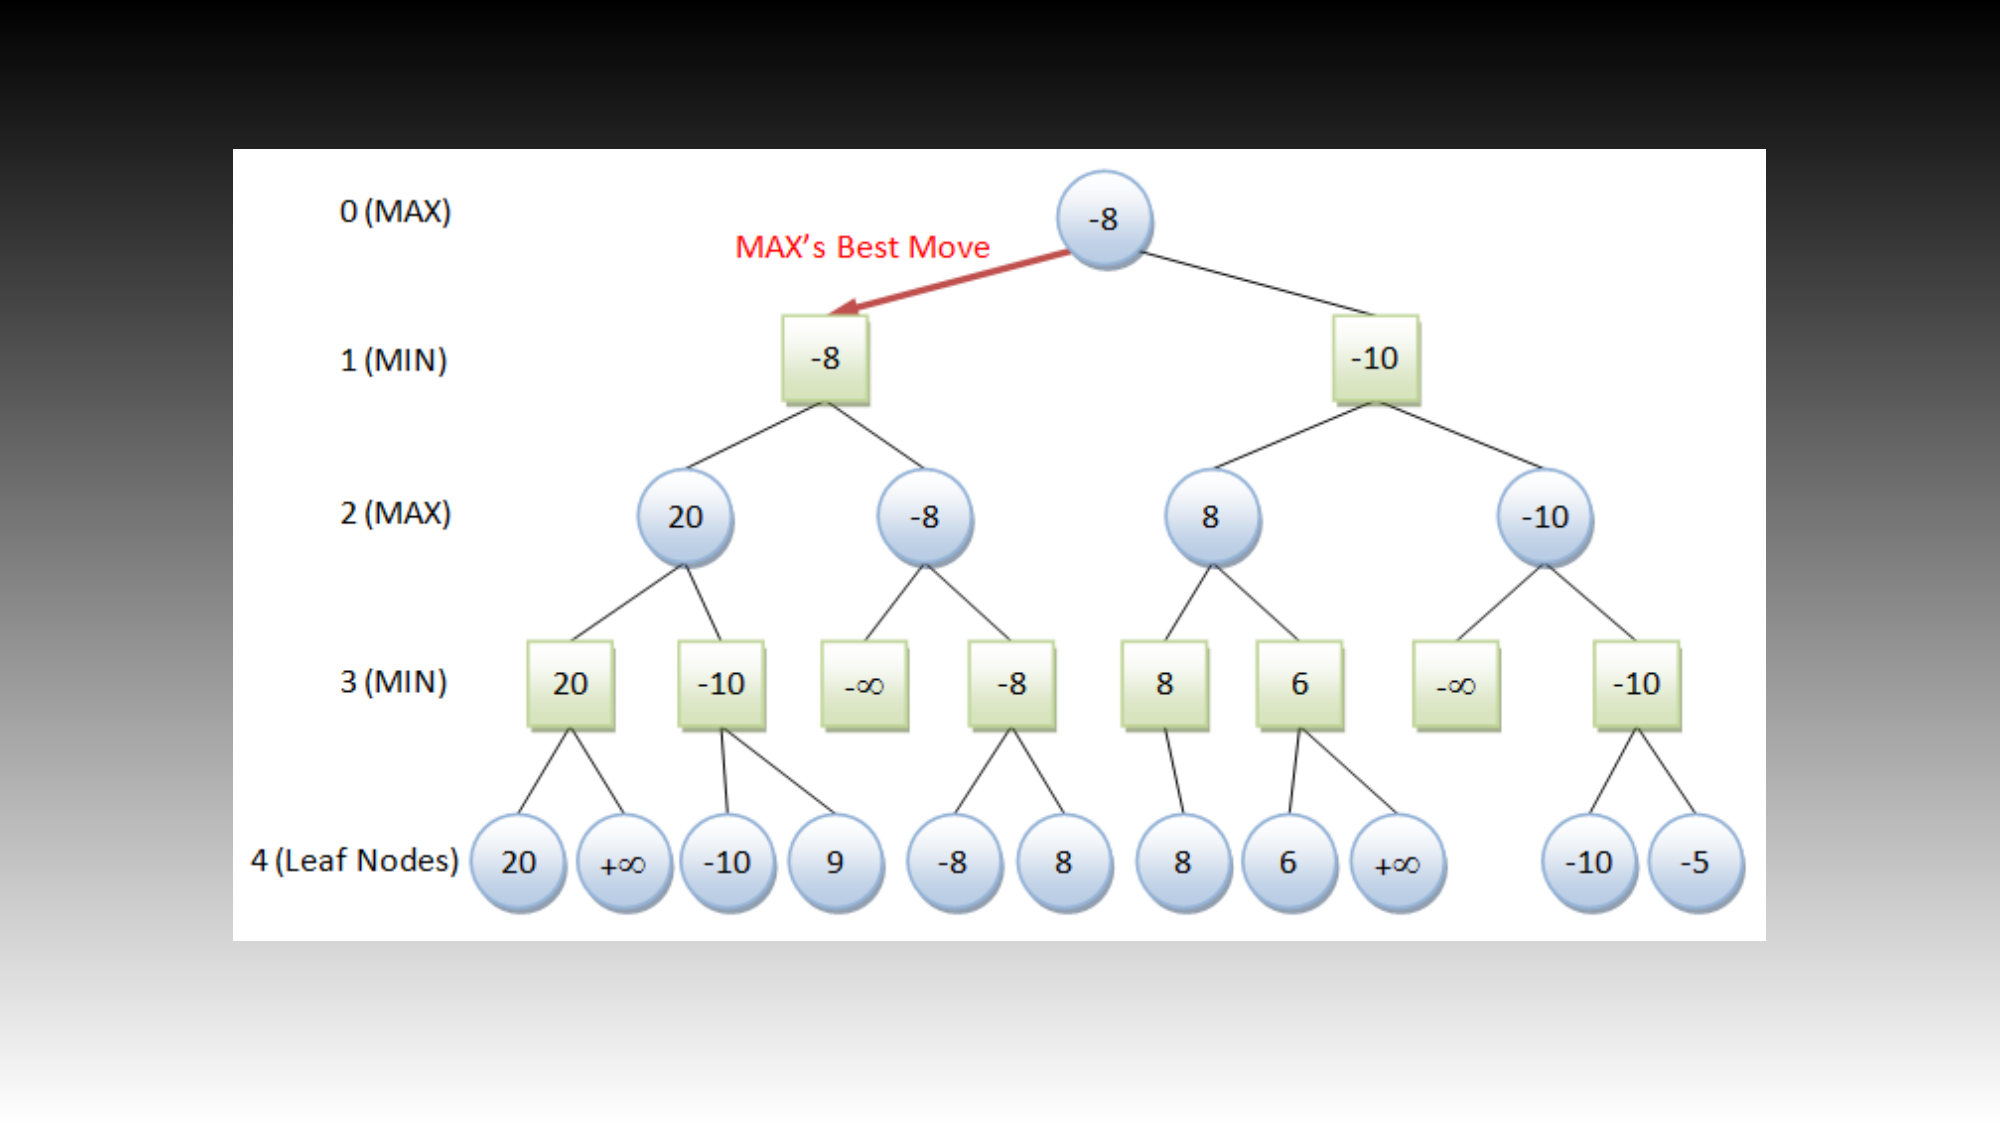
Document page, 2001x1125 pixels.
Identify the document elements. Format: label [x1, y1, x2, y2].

picture [233, 149, 1766, 941]
